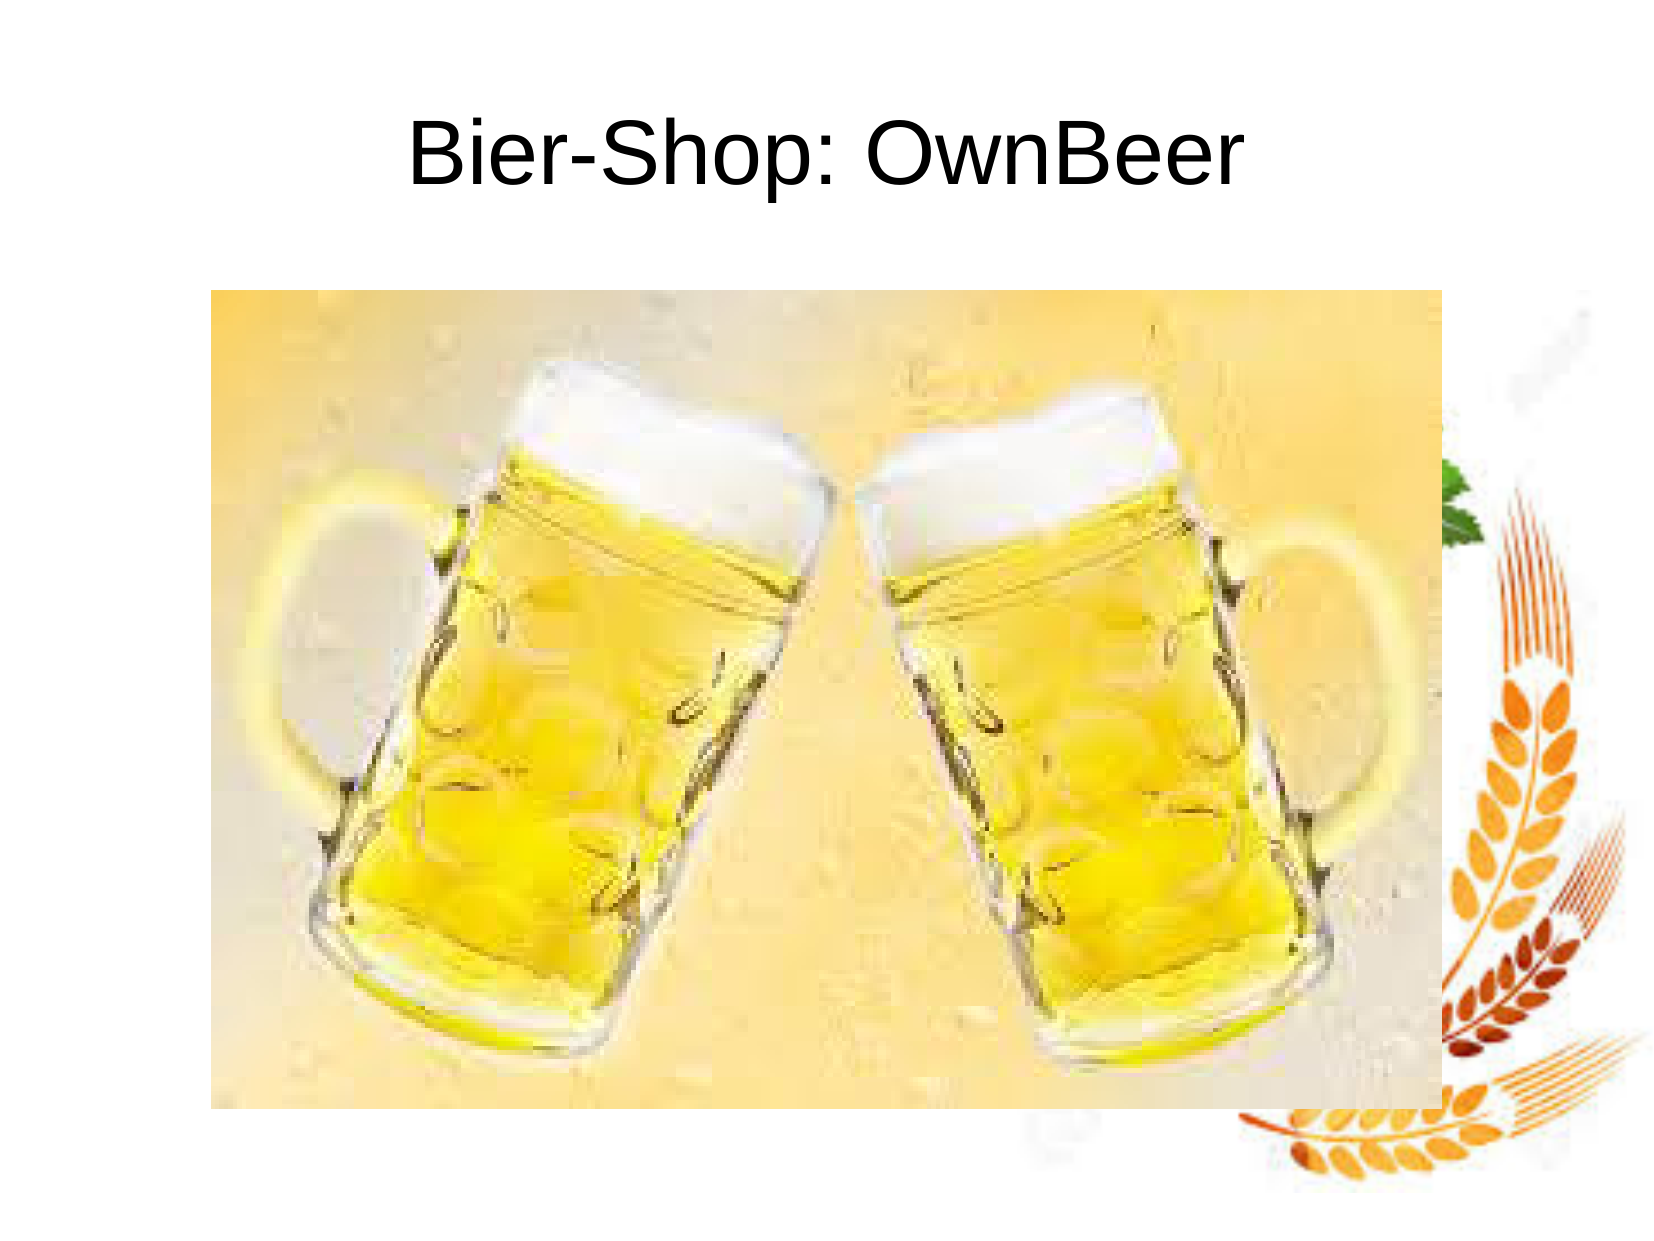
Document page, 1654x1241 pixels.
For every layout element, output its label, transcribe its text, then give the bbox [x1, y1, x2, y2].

picture [211, 290, 1654, 1193]
title Bier-Shop: OwnBeer [82, 49, 1571, 257]
